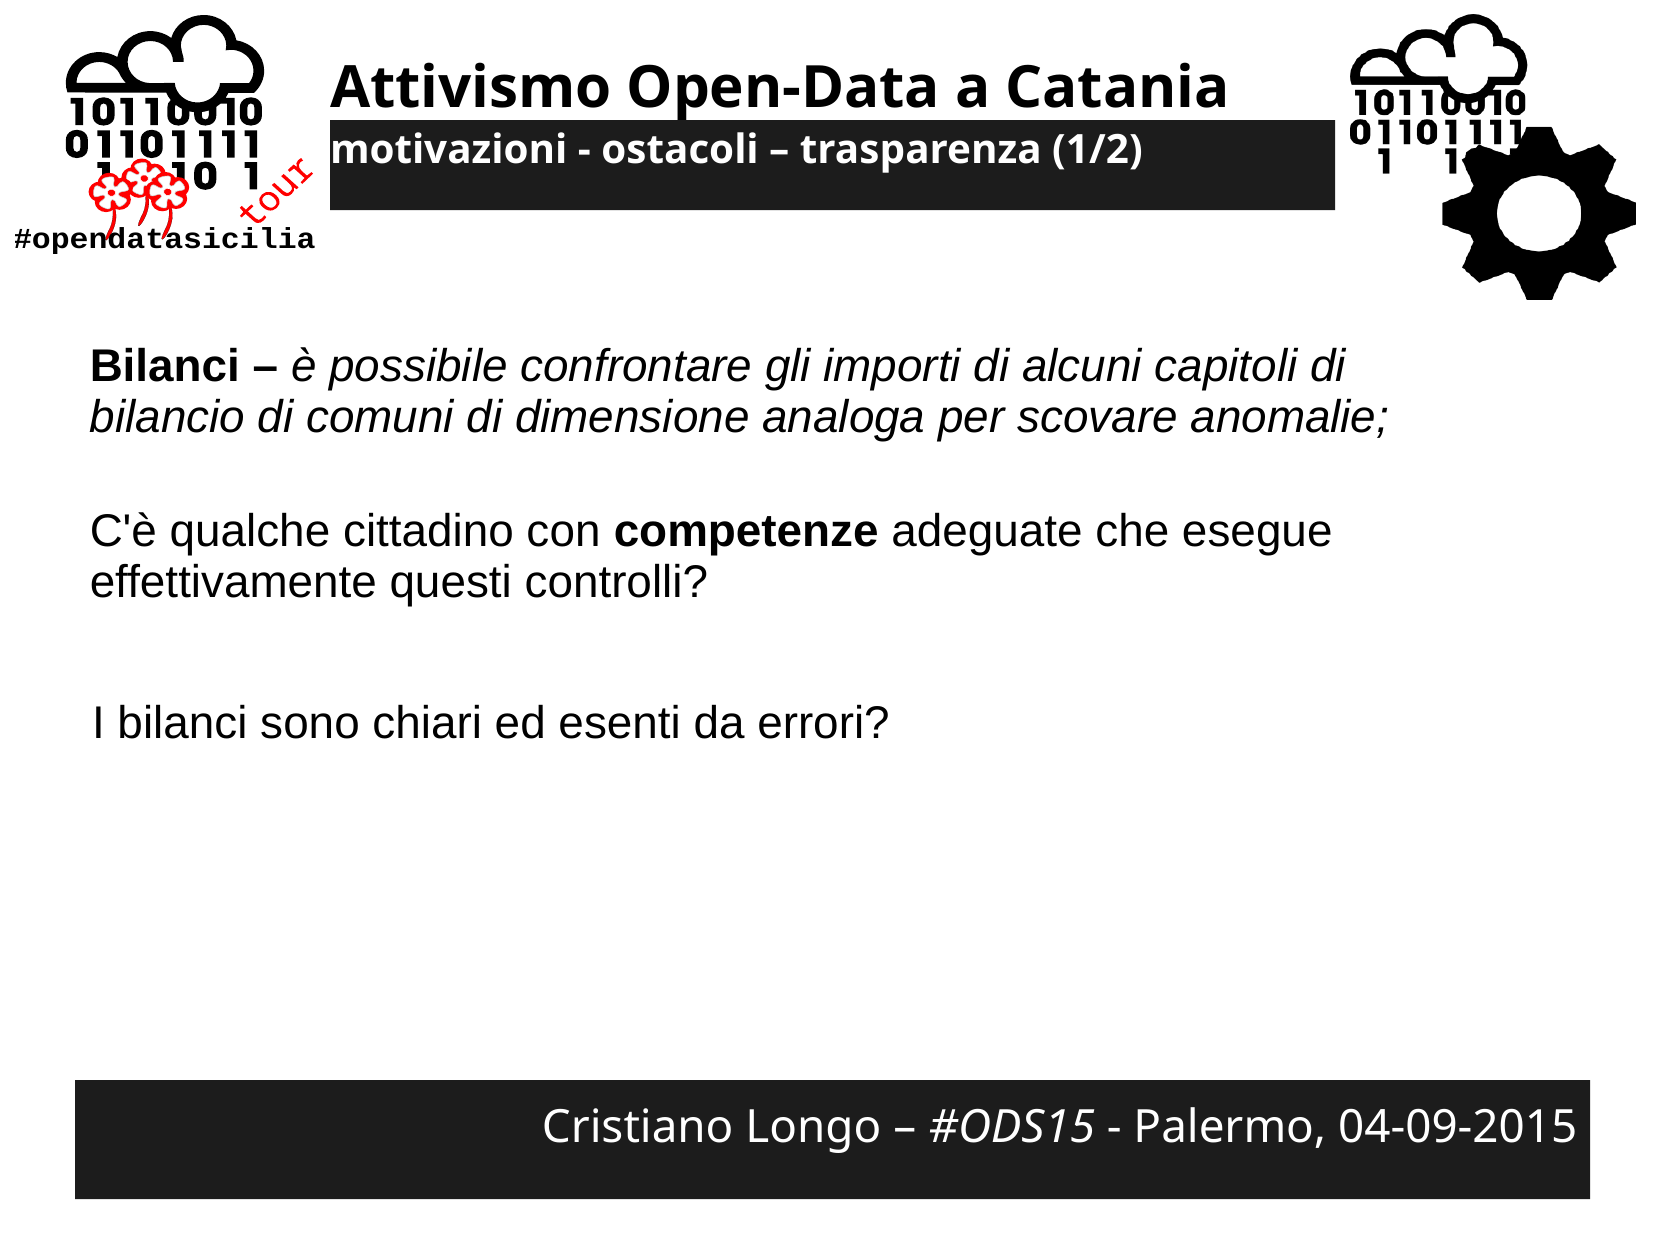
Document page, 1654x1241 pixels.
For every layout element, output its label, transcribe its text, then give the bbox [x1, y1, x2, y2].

list Cristiano Longo – #ODS15 - Palermo, 04-09-2015 [75, 1080, 1591, 1200]
list Attivismo Open-Data a Catania [330, 45, 1321, 120]
text_box I bilanci sono chiari ed esenti da errori? [77, 690, 1368, 757]
list motivazioni - ostacoli – trasparenza (1/2) [330, 120, 1336, 211]
text_box C'è qualche cittadino con competenze adeguate che esegue effettivamente questi controlli? [75, 497, 1366, 616]
picture [1350, 14, 1636, 301]
picture [15, 15, 316, 256]
text_box Bilanci – è possibile confrontare gli importi di alcuni capitoli di bilancio di comuni di dimensione analoga per scovare anomalie; [75, 332, 1531, 451]
